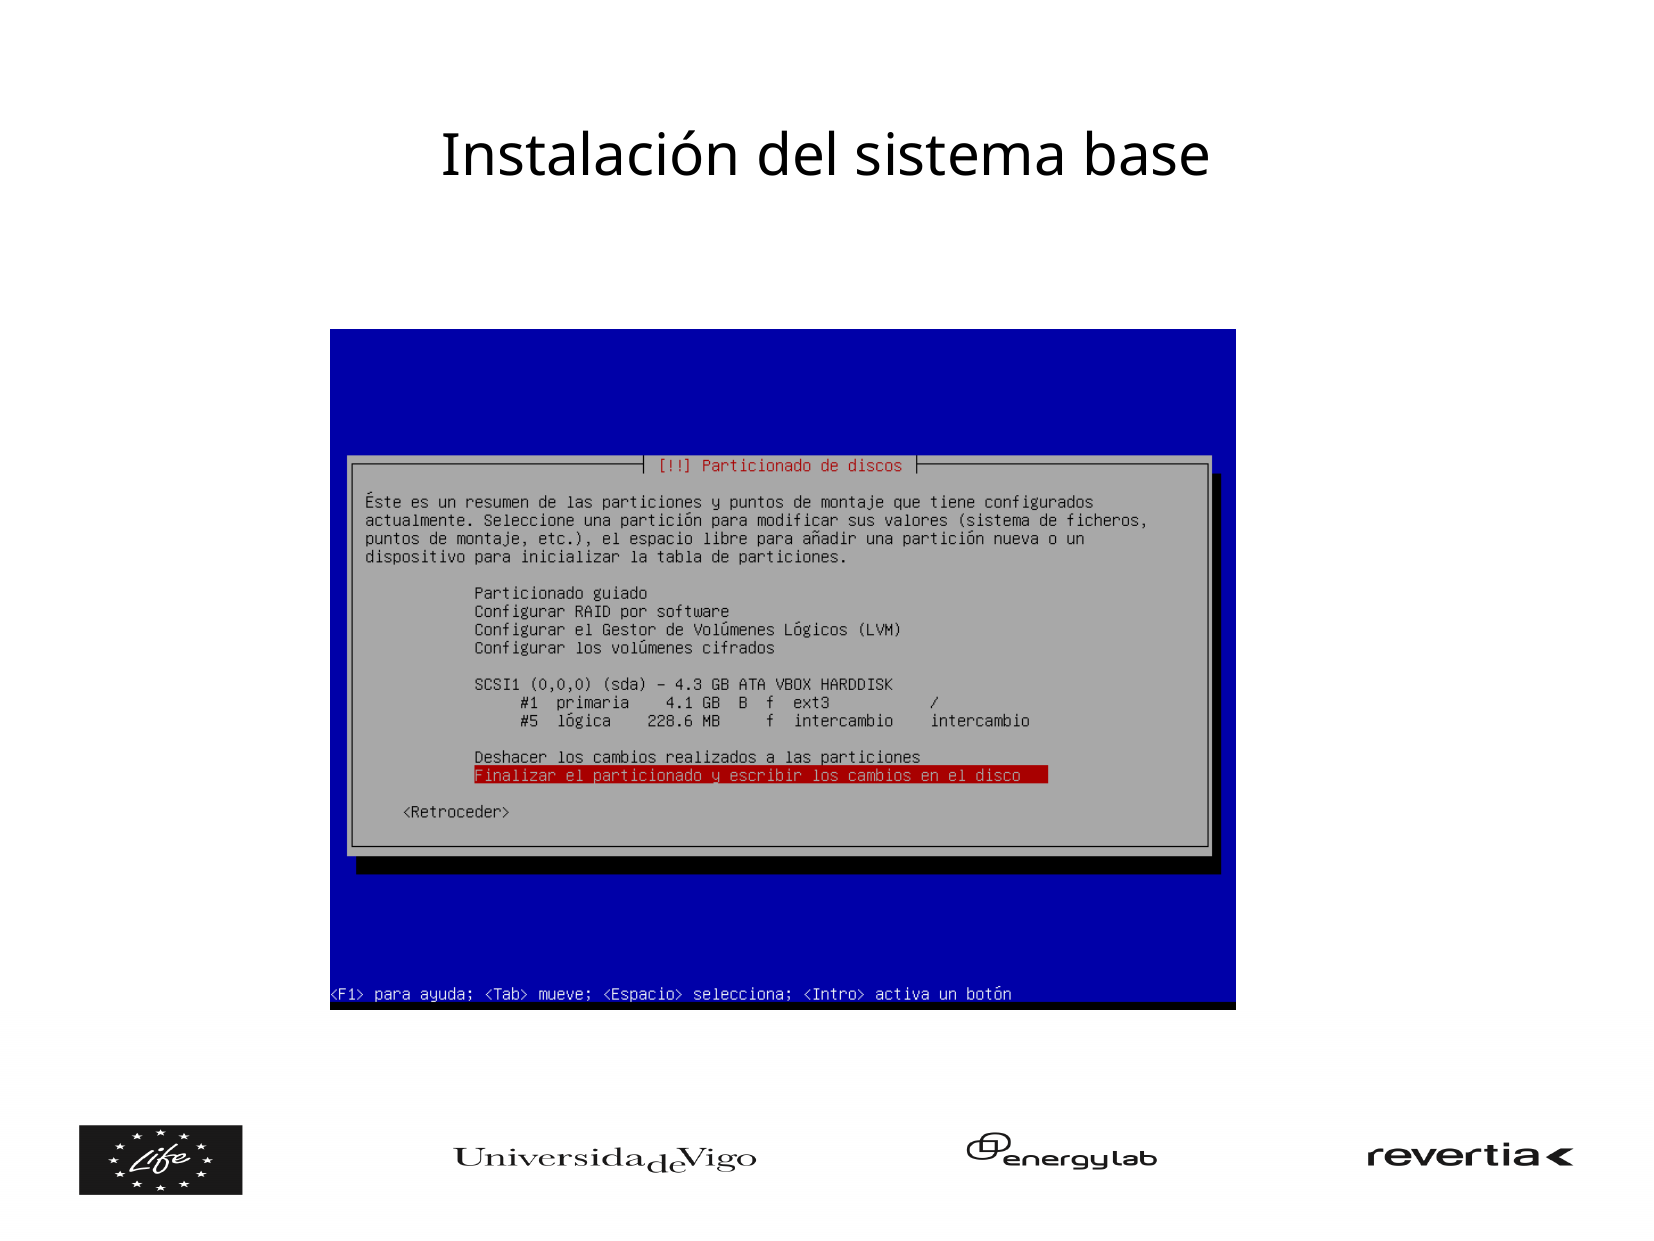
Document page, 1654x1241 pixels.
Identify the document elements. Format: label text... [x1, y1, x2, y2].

title Instalación del sistema base [82, 49, 1571, 257]
picture [0, 329, 1654, 1241]
